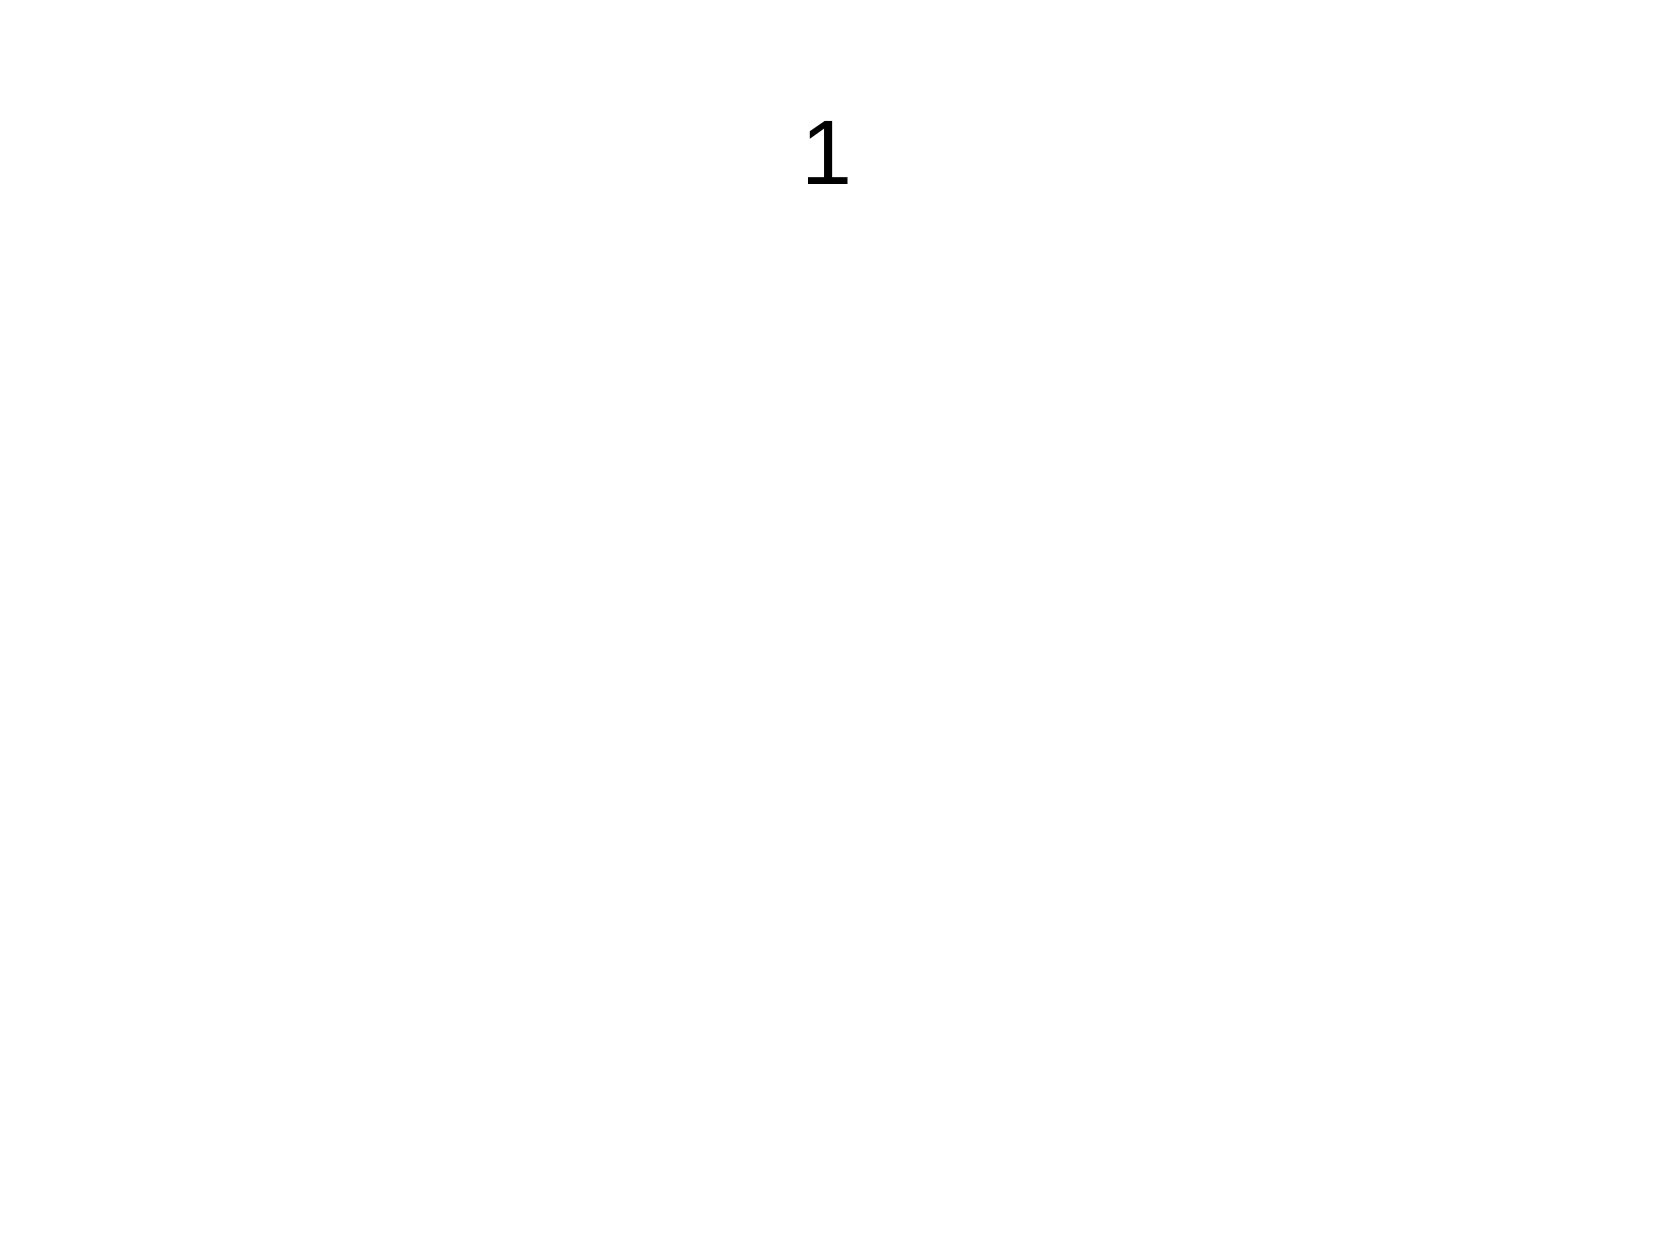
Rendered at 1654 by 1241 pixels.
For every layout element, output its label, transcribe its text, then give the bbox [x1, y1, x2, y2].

title 1 [82, 49, 1571, 257]
